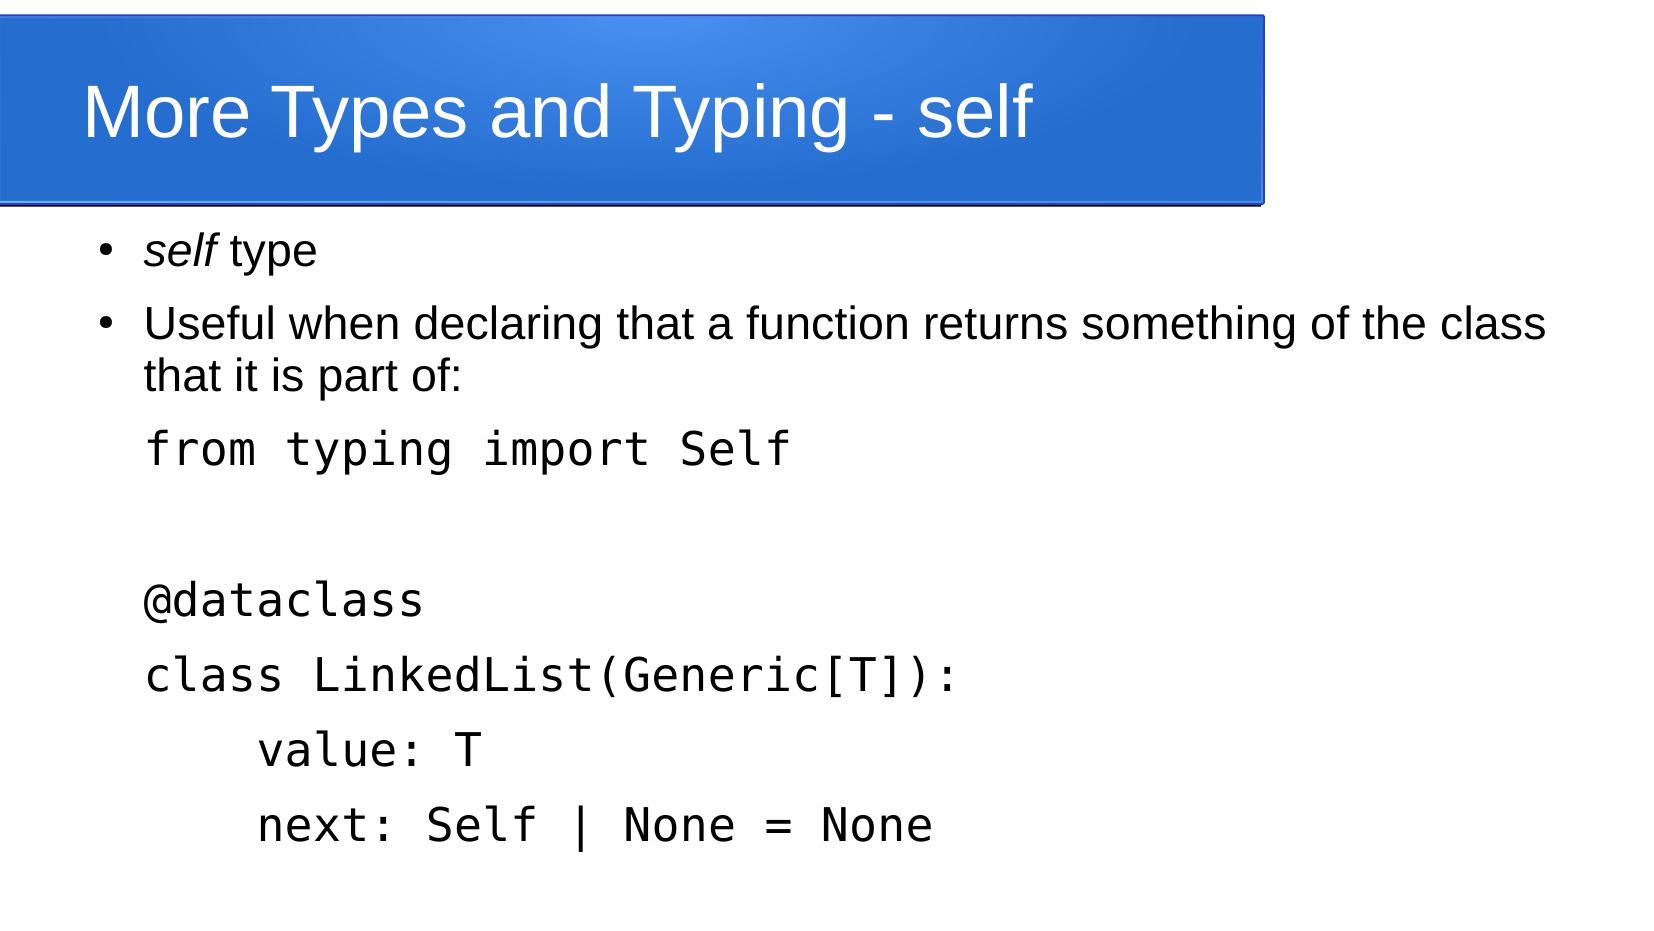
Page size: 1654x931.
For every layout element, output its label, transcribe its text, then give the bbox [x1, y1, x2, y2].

list self type Useful when declaring that a function returns something of the class that it is part of: from typing import Self @dataclass class LinkedList(Generic[T]): value: T next: Self | None = None [82, 224, 1571, 856]
title More Types and Typing - self [82, 35, 1235, 189]
